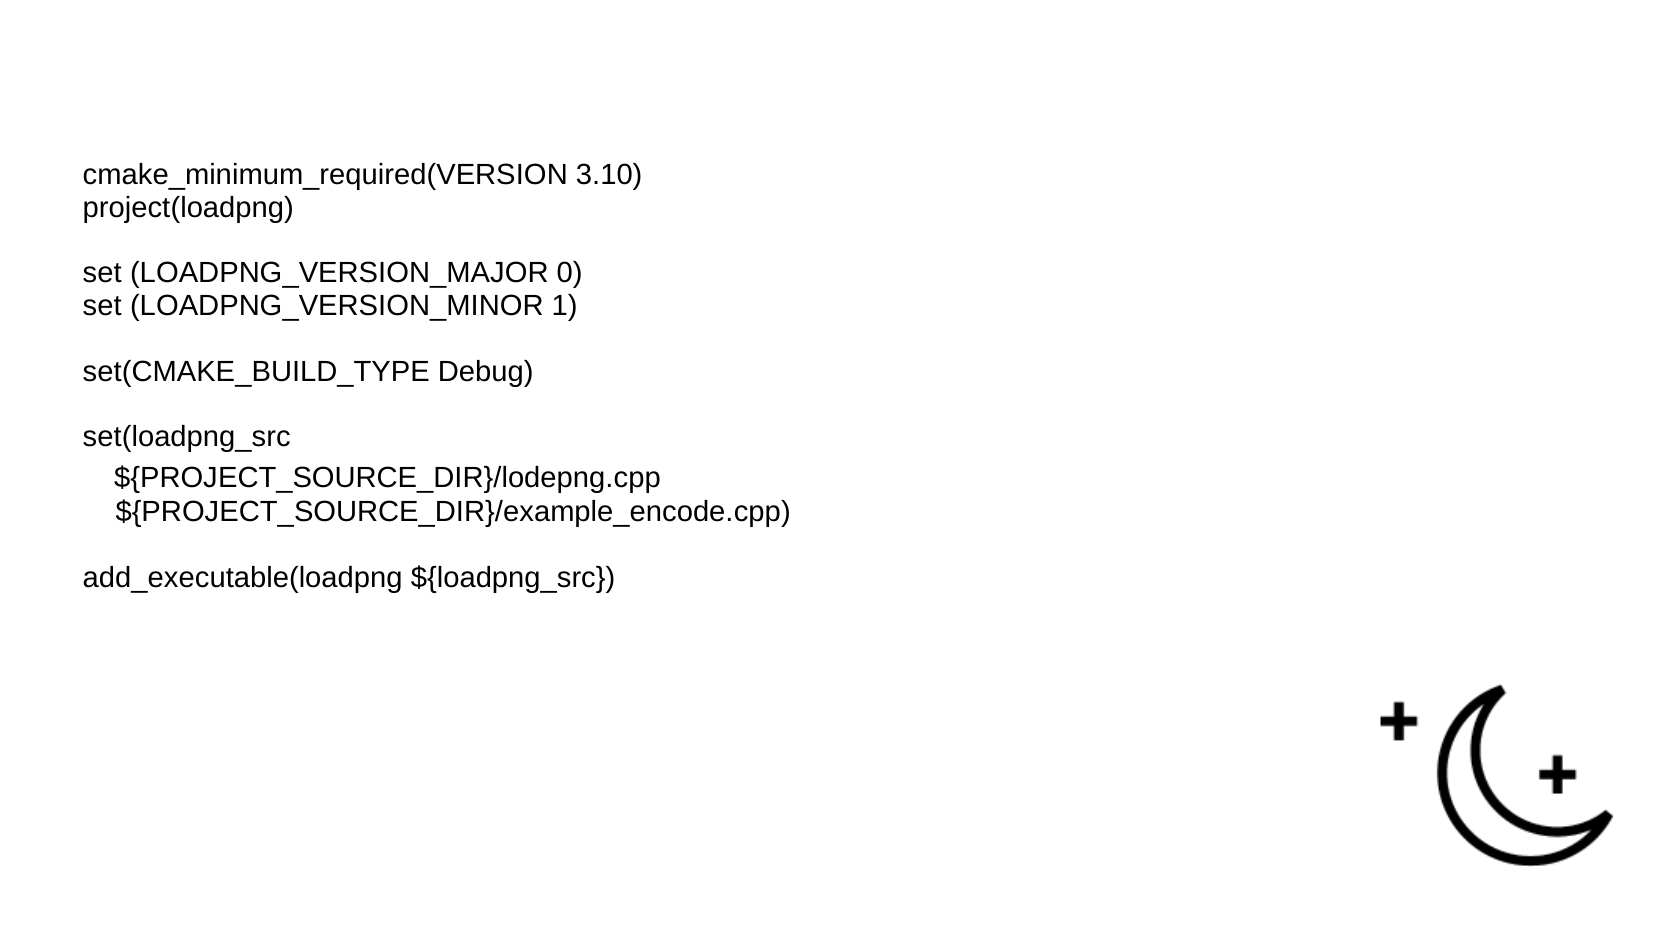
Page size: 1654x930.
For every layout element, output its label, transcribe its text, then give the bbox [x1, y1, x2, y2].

subtitle cmake_minimum_required(VERSION 3.10) project(loadpng) set (LOADPNG_VERSION_MAJOR 0) set (LOADPNG_VERSION_MINOR 1) set(CMAKE_BUILD_TYPE Debug) set(loadpng_src ${PROJECT_SOURCE_DIR}/lodepng.cpp ${PROJECT_SOURCE_DIR}/example_encode.cpp) add_executable(loadpng ${loadpng_src}) [82, 36, 1571, 757]
picture [1340, 617, 1654, 930]
